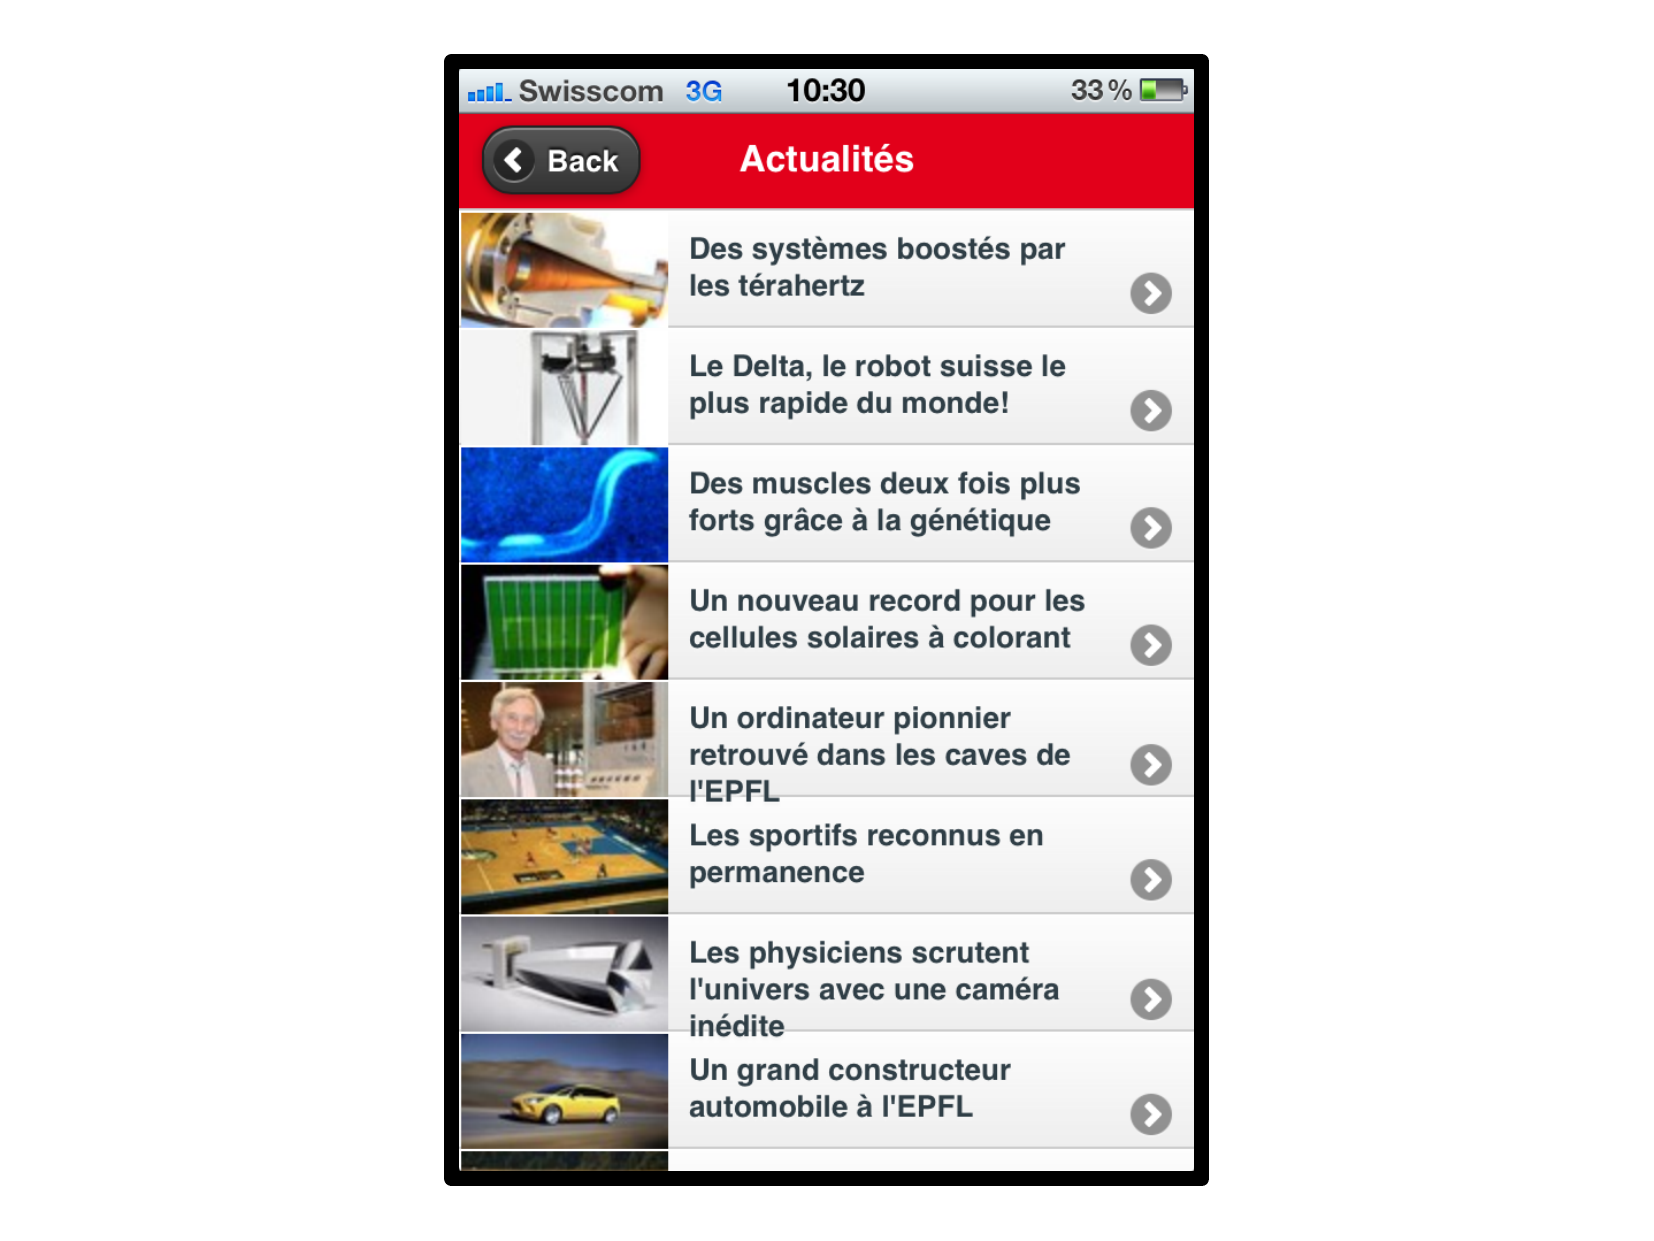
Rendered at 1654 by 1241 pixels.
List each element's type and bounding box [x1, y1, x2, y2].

picture [459, 68, 1195, 1172]
